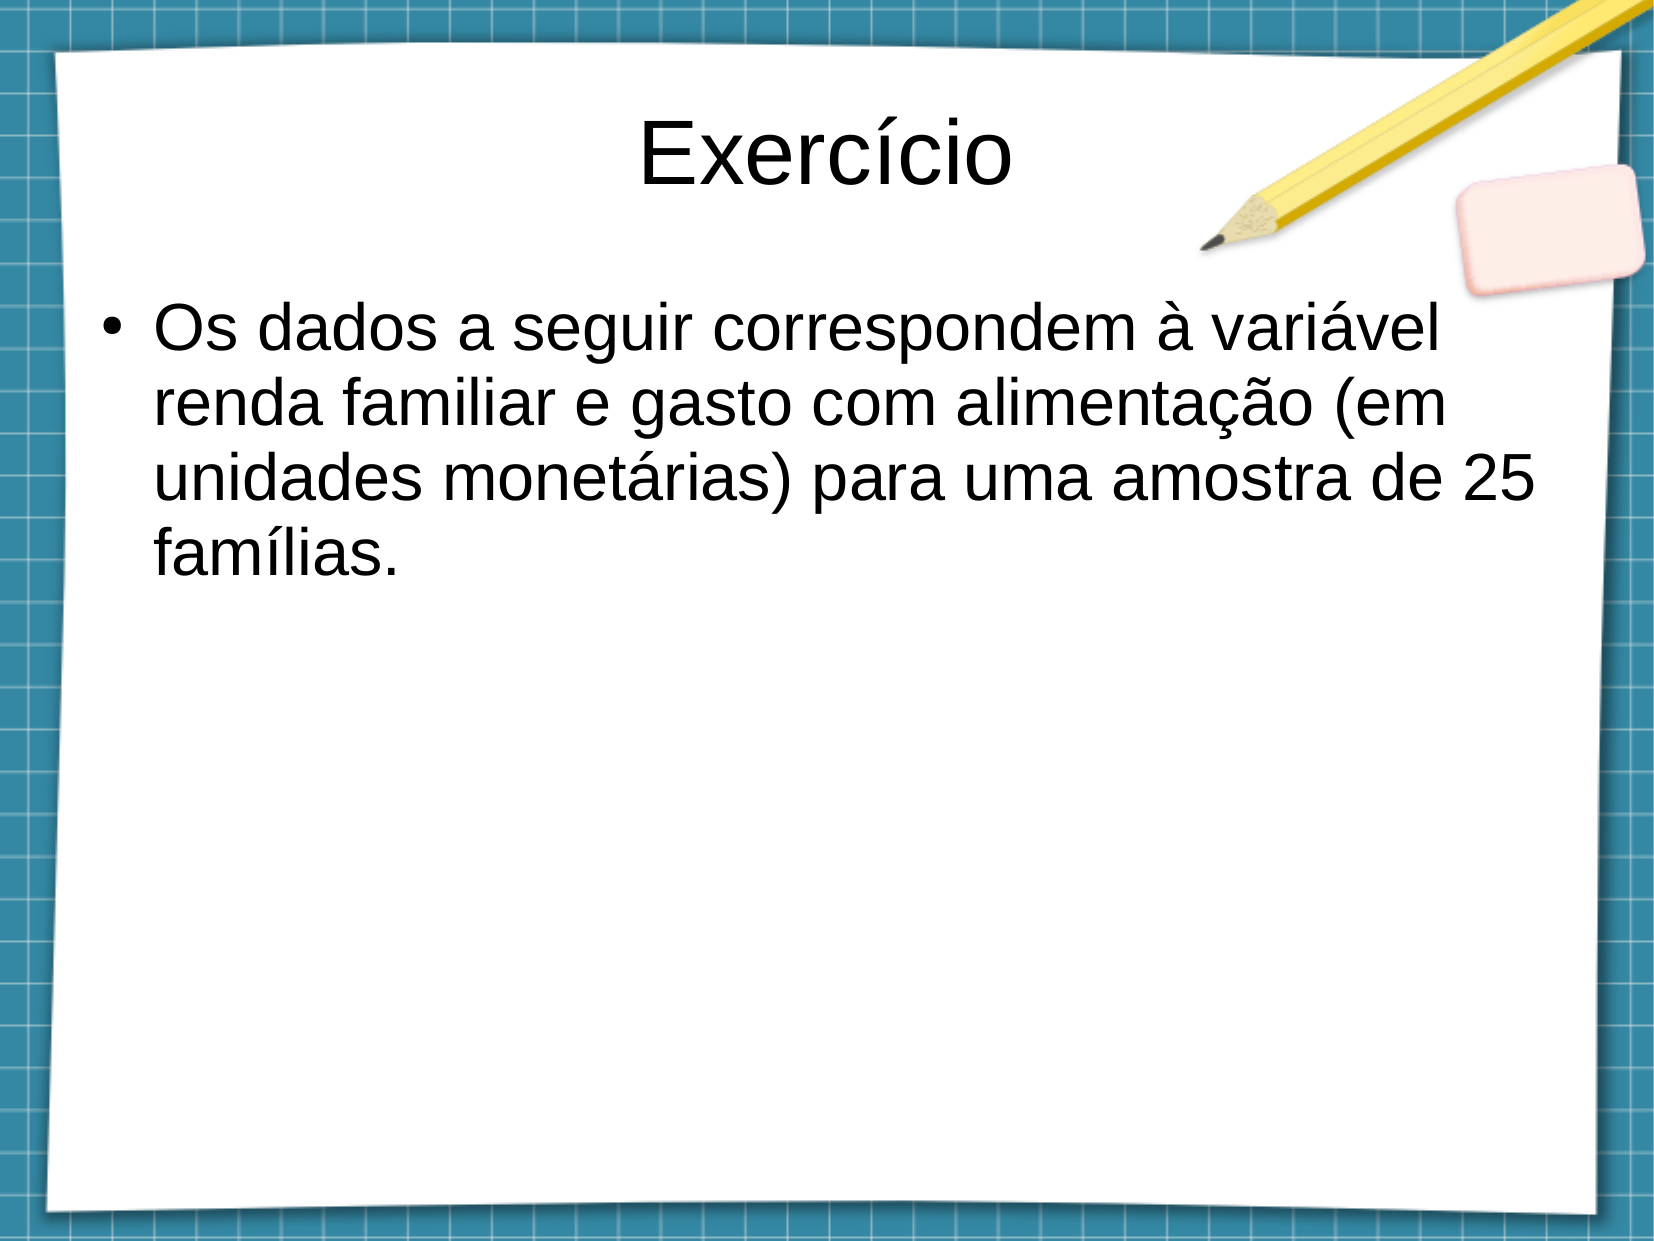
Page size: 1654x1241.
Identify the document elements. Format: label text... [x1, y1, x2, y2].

title Exercício [82, 49, 1571, 257]
list Os dados a seguir correspondem à variável renda familiar e gasto com alimentação (em unidades monetárias) para uma amostra de 25 famílias. [82, 290, 1571, 590]
picture [0, 0, 1654, 1241]
